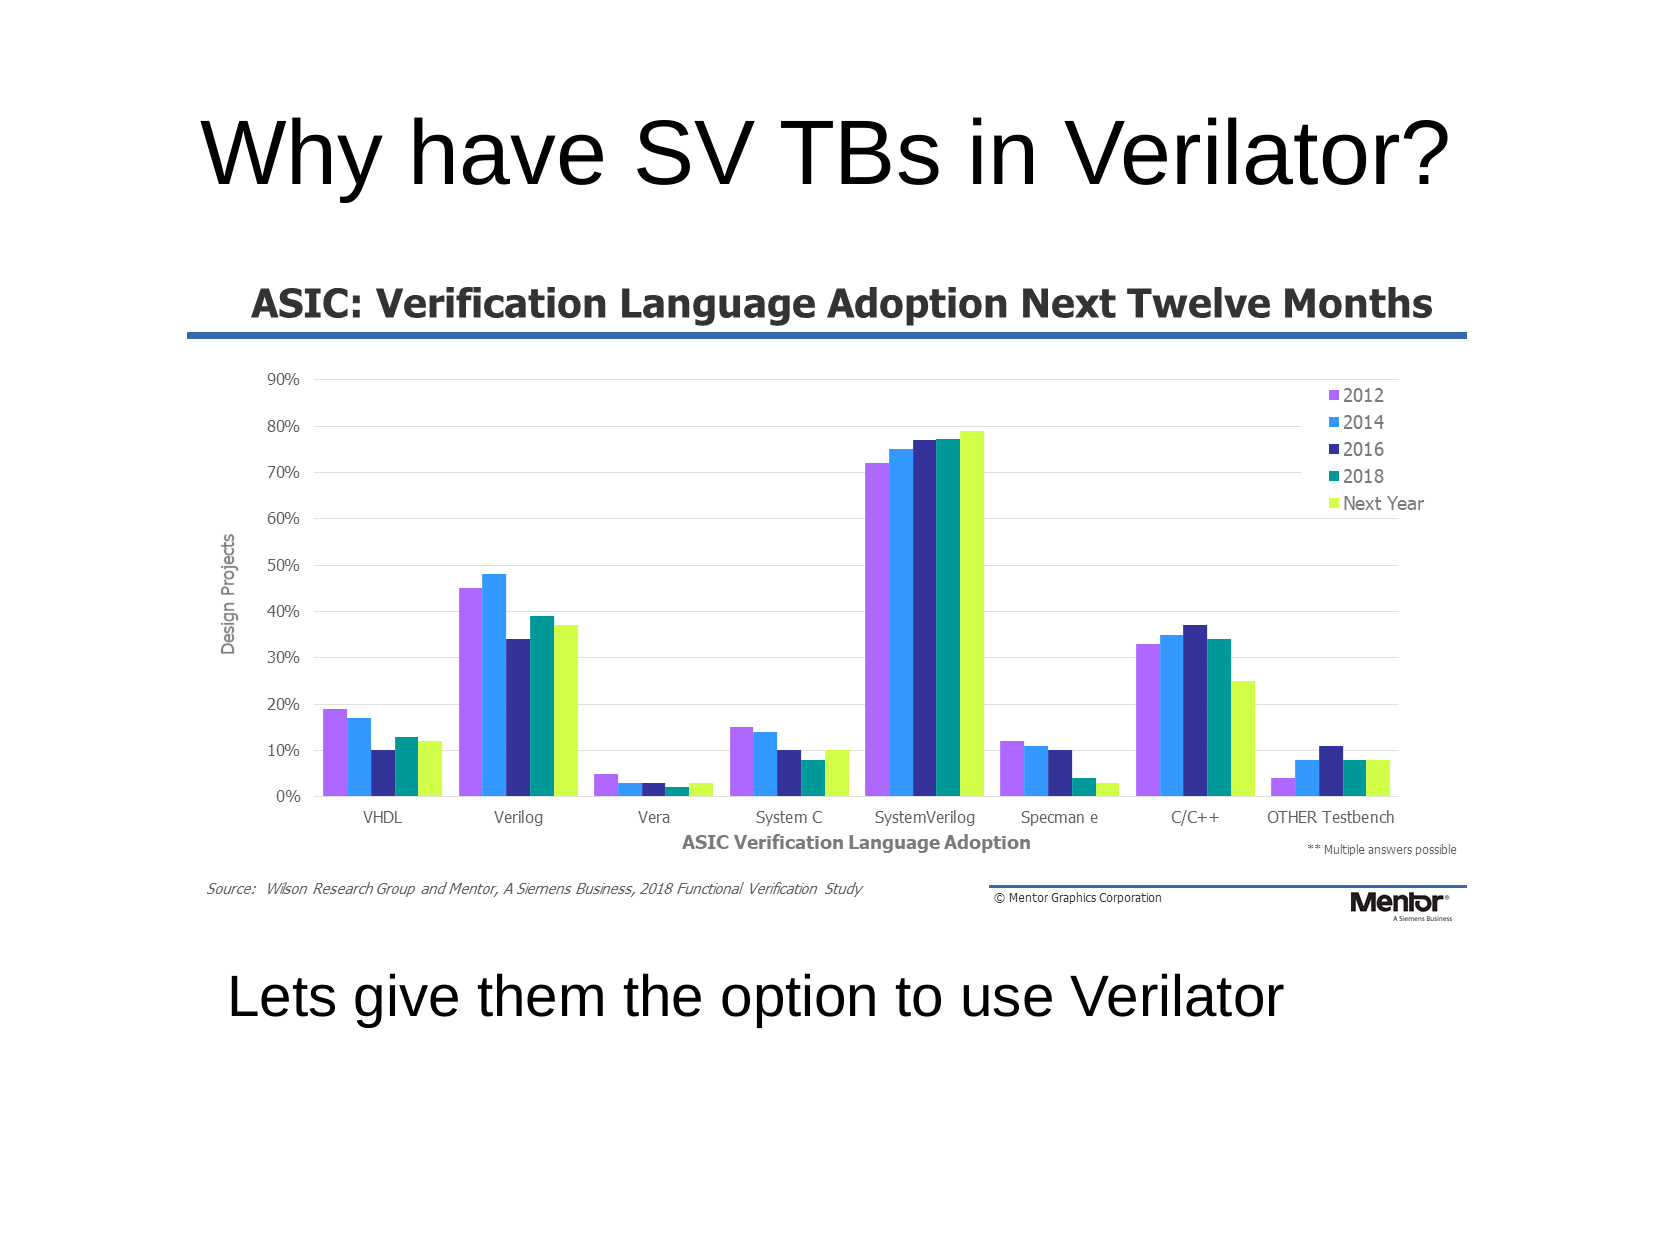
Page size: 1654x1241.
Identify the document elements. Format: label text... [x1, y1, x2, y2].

text_box Lets give them the option to use Verilator [212, 956, 1454, 1037]
title Why have SV TBs in Verilator? [82, 49, 1571, 257]
picture [187, 213, 1467, 933]
